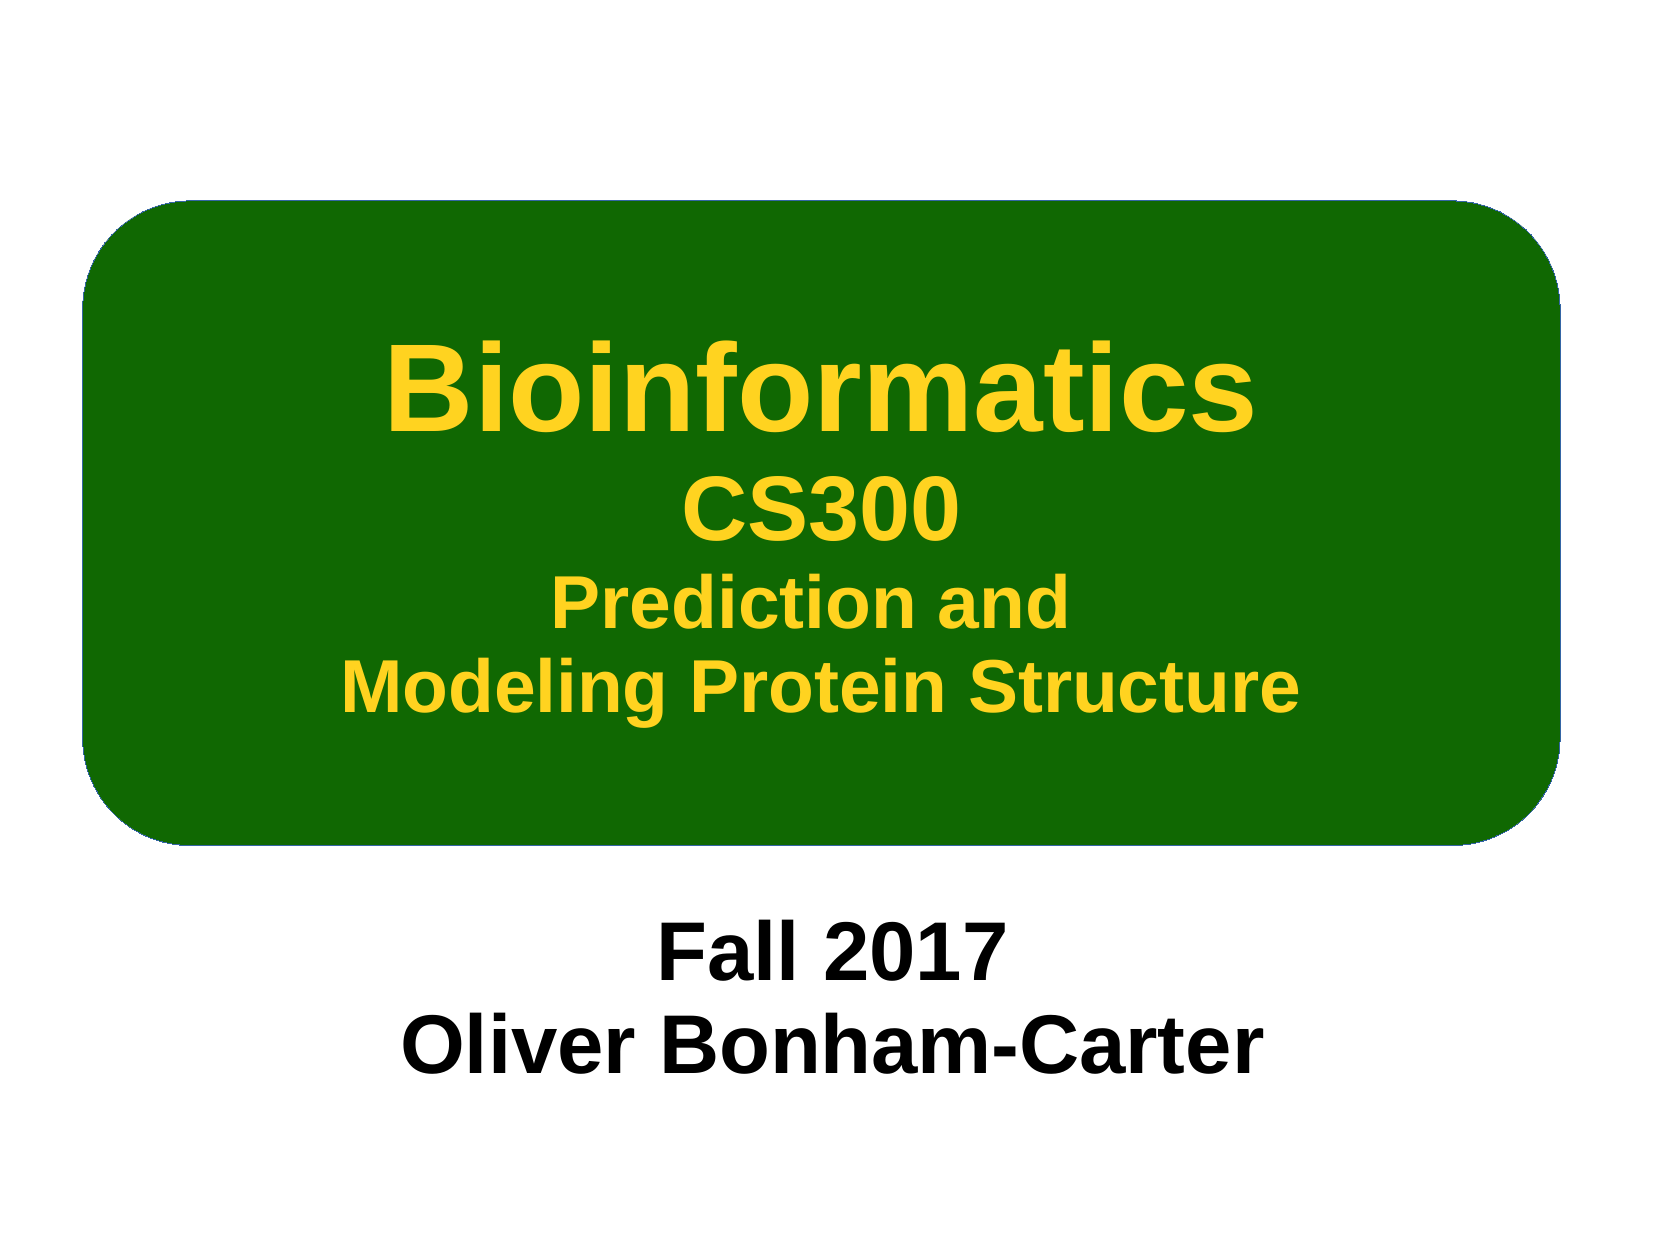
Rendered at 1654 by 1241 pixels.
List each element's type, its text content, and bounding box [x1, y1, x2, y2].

text_box Fall 2017 Oliver Bonham-Carter [385, 898, 1281, 1100]
text_box Bioinformatics CS300 Prediction and Modeling Protein Structure [82, 200, 1561, 846]
